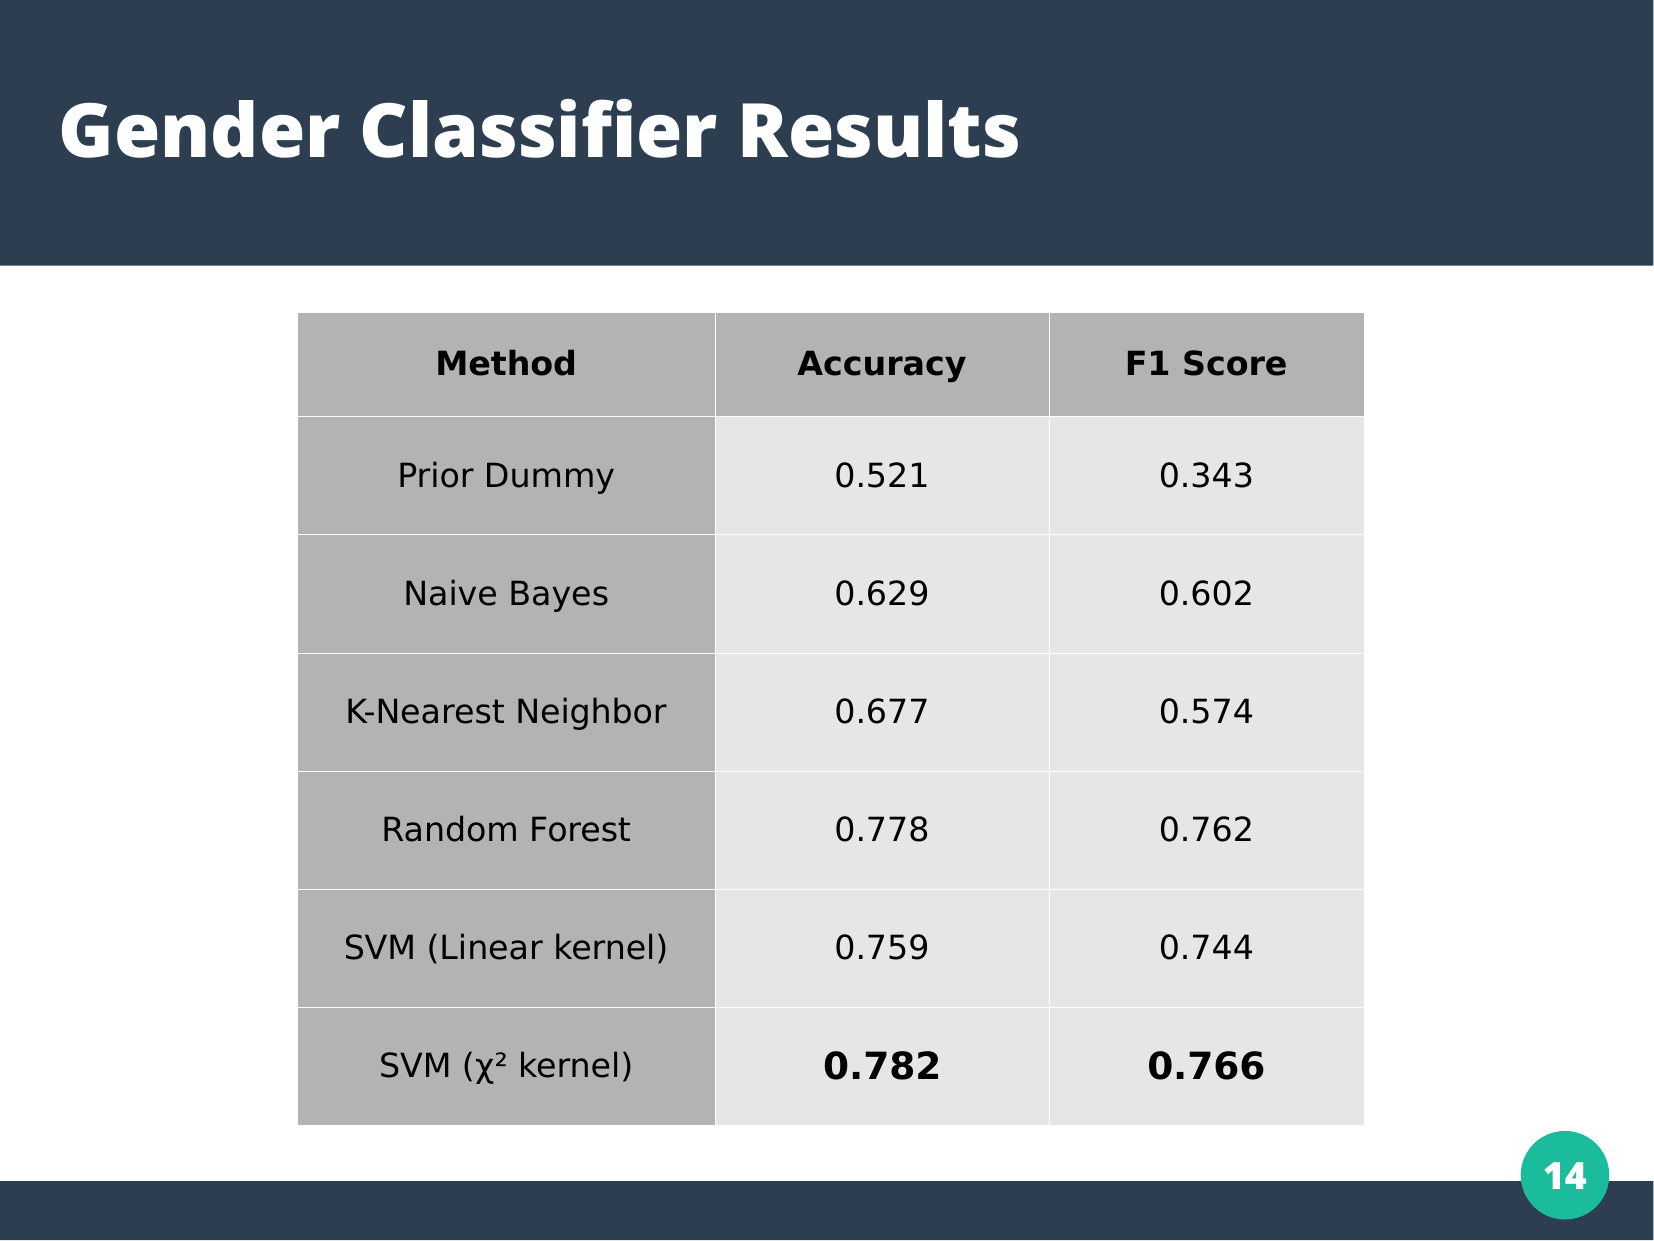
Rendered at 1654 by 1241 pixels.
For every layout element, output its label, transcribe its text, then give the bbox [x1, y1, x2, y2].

title Gender Classifier Results [59, 49, 1595, 207]
table_header Accuracy [716, 313, 1049, 416]
table_cell 0.343 [1050, 417, 1364, 534]
table_cell 0.521 [716, 417, 1049, 534]
table_cell 0.782 [716, 1008, 1049, 1125]
table_cell Random Forest [298, 772, 715, 889]
table_cell K-Nearest Neighbor [298, 654, 715, 771]
table_cell 0.759 [716, 890, 1049, 1007]
table_cell 0.629 [716, 535, 1049, 653]
table_cell 0.766 [1050, 1008, 1364, 1125]
table_cell SVM (Linear kernel) [298, 890, 715, 1007]
table_cell Naive Bayes [298, 535, 715, 653]
table_cell 0.762 [1050, 772, 1364, 889]
table_header Method [298, 313, 715, 416]
table_cell 0.677 [716, 654, 1049, 771]
table_header F1 Score [1050, 313, 1364, 416]
table_cell 0.744 [1050, 890, 1364, 1007]
table_cell 0.602 [1050, 535, 1364, 653]
table_cell SVM (χ² kernel) [298, 1008, 715, 1125]
table_cell 0.574 [1050, 654, 1364, 771]
table_cell Prior Dummy [298, 417, 715, 534]
table_cell 0.778 [716, 772, 1049, 889]
